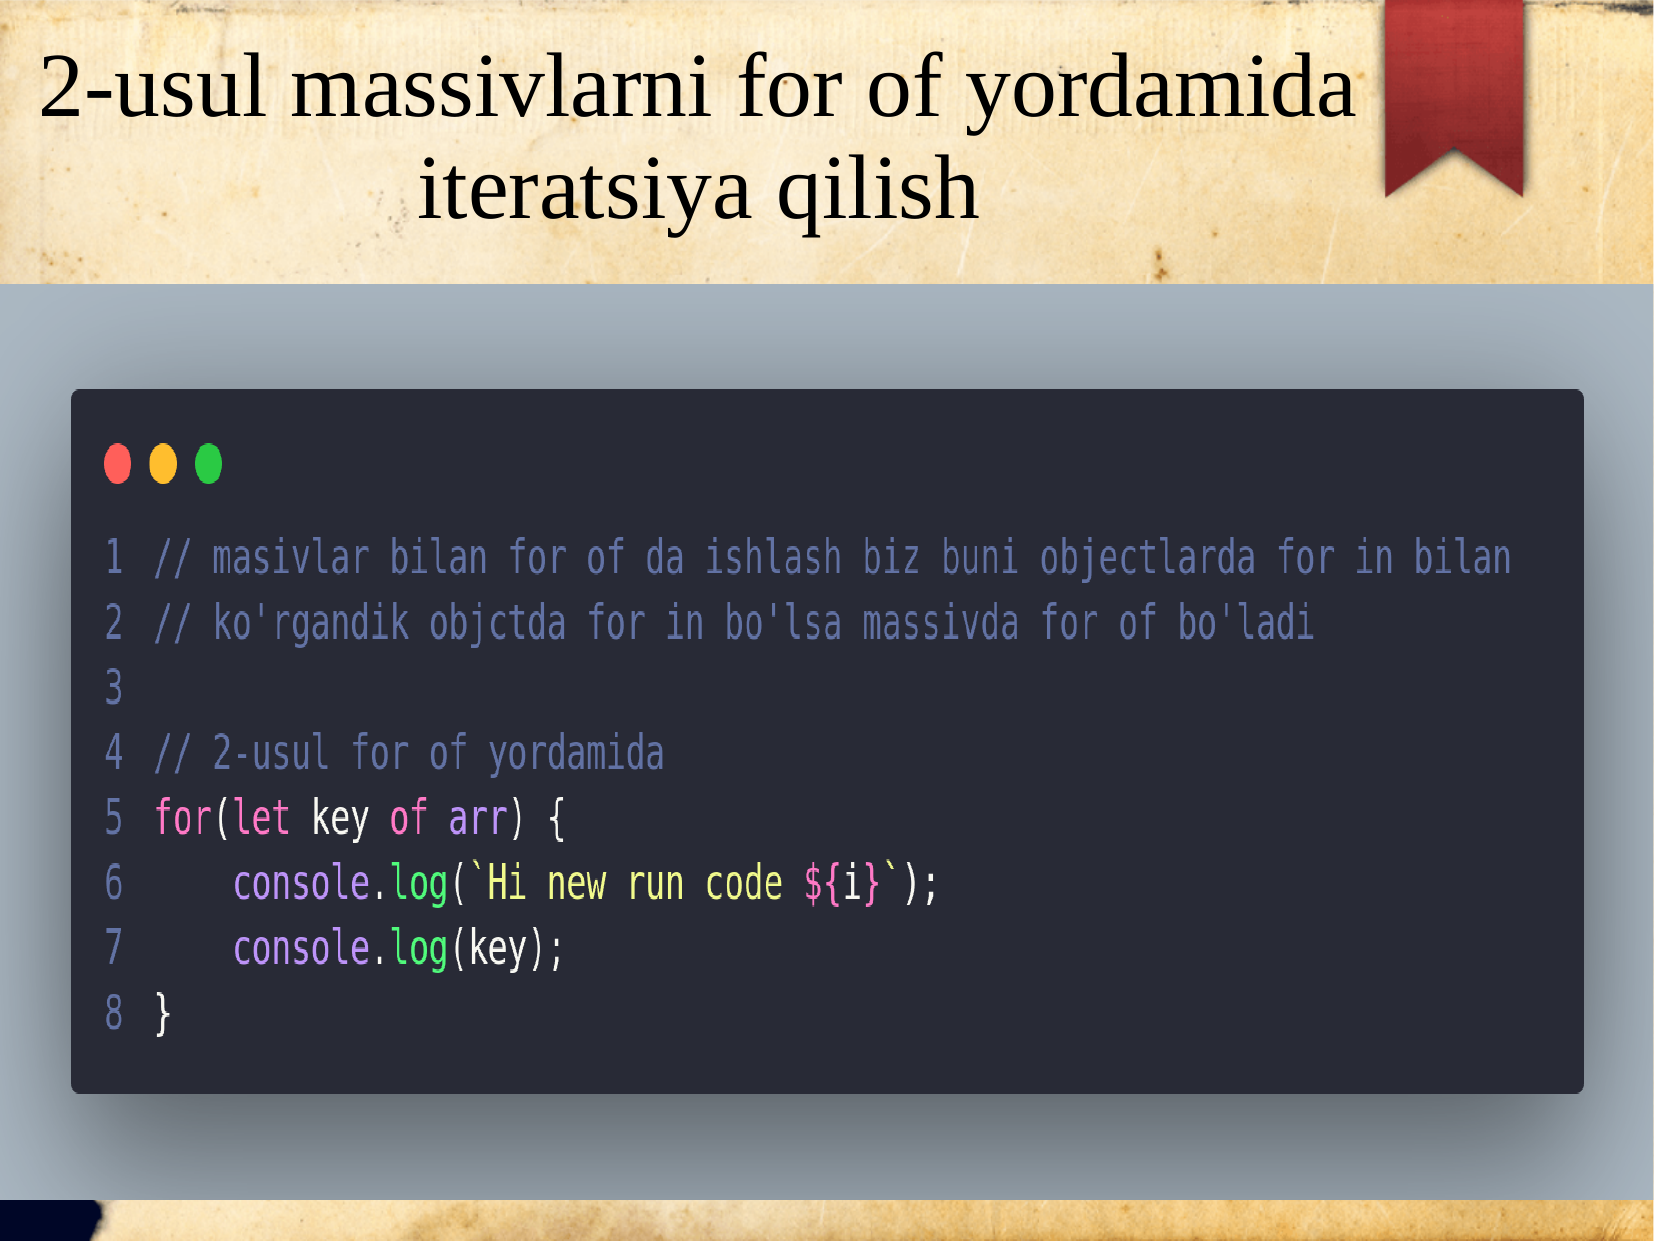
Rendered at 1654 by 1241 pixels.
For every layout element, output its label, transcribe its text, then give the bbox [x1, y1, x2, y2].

title 2-usul massivlarni for of yordamida iteratsiya qilish [30, 32, 1369, 241]
picture [0, 0, 1654, 1241]
